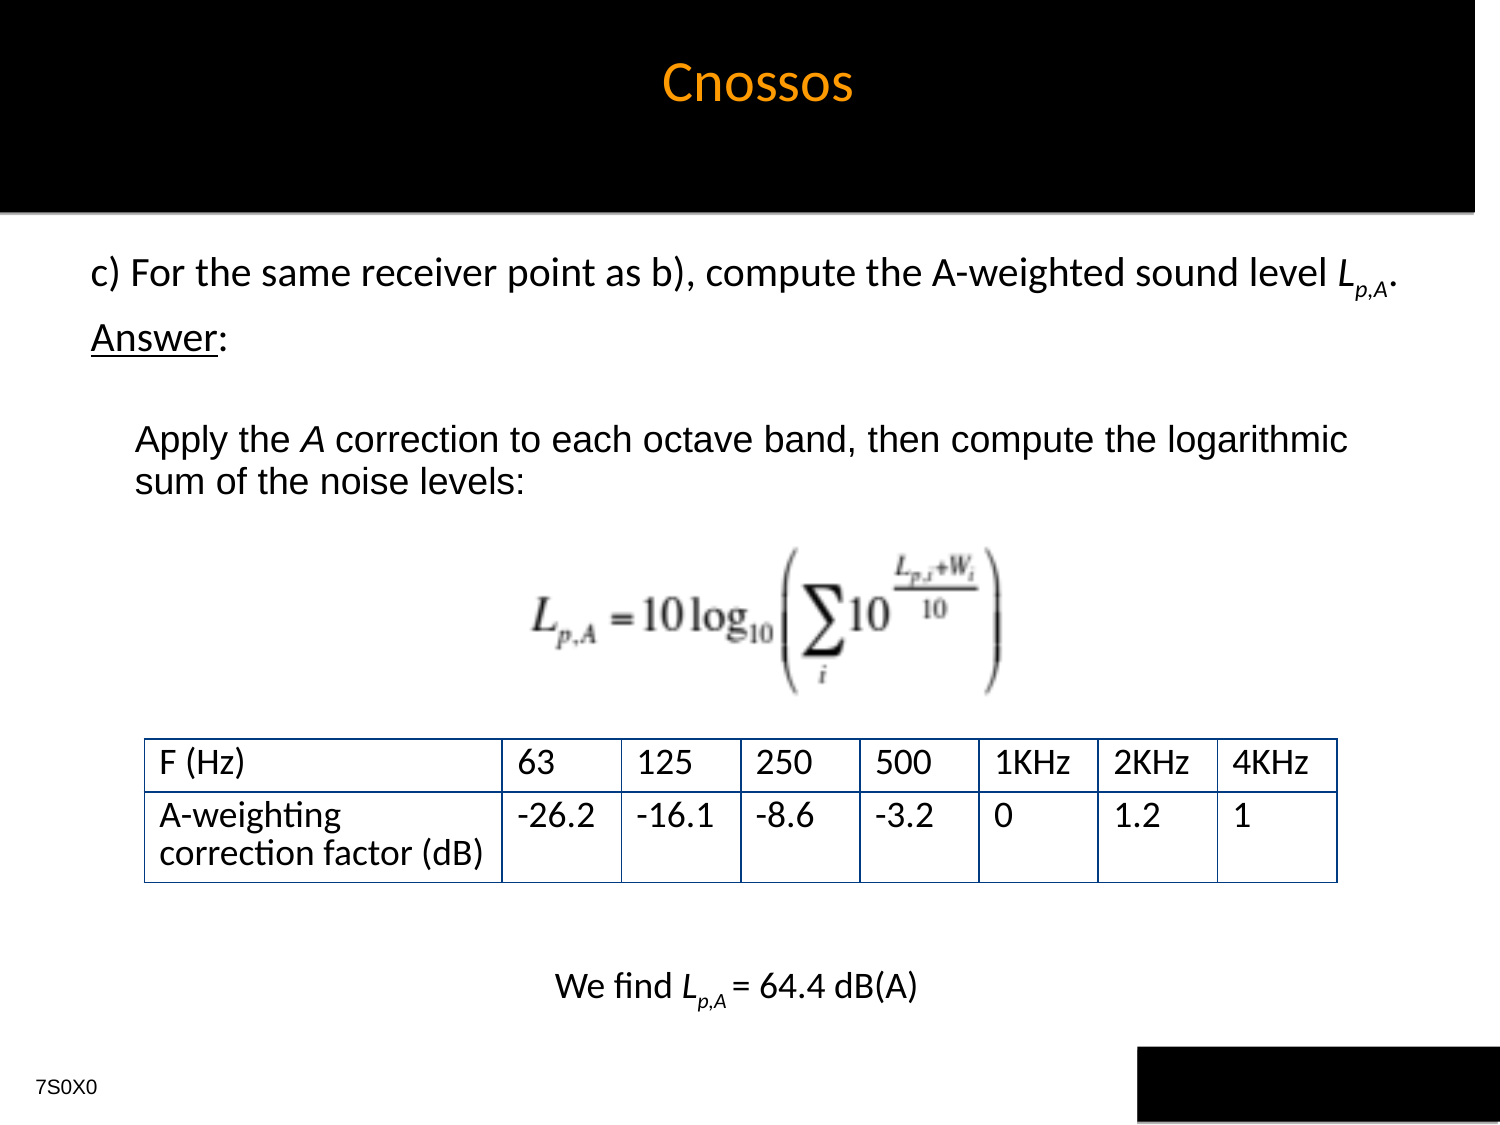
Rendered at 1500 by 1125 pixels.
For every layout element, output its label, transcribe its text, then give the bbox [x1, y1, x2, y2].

table_cell -3.2 [861, 793, 978, 882]
text_box We find Lp,A = 64.4 dB(A) [540, 953, 976, 1020]
title Cnossos [100, 35, 1417, 179]
table_cell 1 [1218, 793, 1336, 882]
table_header 250 [742, 740, 859, 791]
table_header 1KHz [980, 740, 1097, 791]
text_box [0, 0, 1475, 213]
picture [525, 646, 1006, 698]
table_cell A-weighting correction factor (dB) [145, 793, 501, 882]
table_header 125 [622, 740, 740, 791]
table_header 4KHz [1218, 740, 1336, 791]
table_header 500 [861, 740, 978, 791]
table_header 63 [503, 740, 621, 791]
list c) For the same receiver point as b), compute the A-weighted sound level Lp,A. Answer: [75, 179, 1453, 566]
table_cell -26.2 [503, 793, 621, 882]
text_box Apply the A correction to each octave band, then compute the logarithmic sum of the noise levels: [120, 411, 1396, 646]
table_cell 0 [980, 793, 1097, 882]
table_cell -8.6 [742, 793, 859, 882]
text_box 7S0X0 [35, 1070, 626, 1102]
table_header F (Hz) [145, 740, 501, 791]
table_cell -16.1 [622, 793, 740, 882]
table_cell 1.2 [1099, 793, 1217, 882]
text_box [1137, 1046, 1500, 1122]
table_header 2KHz [1099, 740, 1217, 791]
